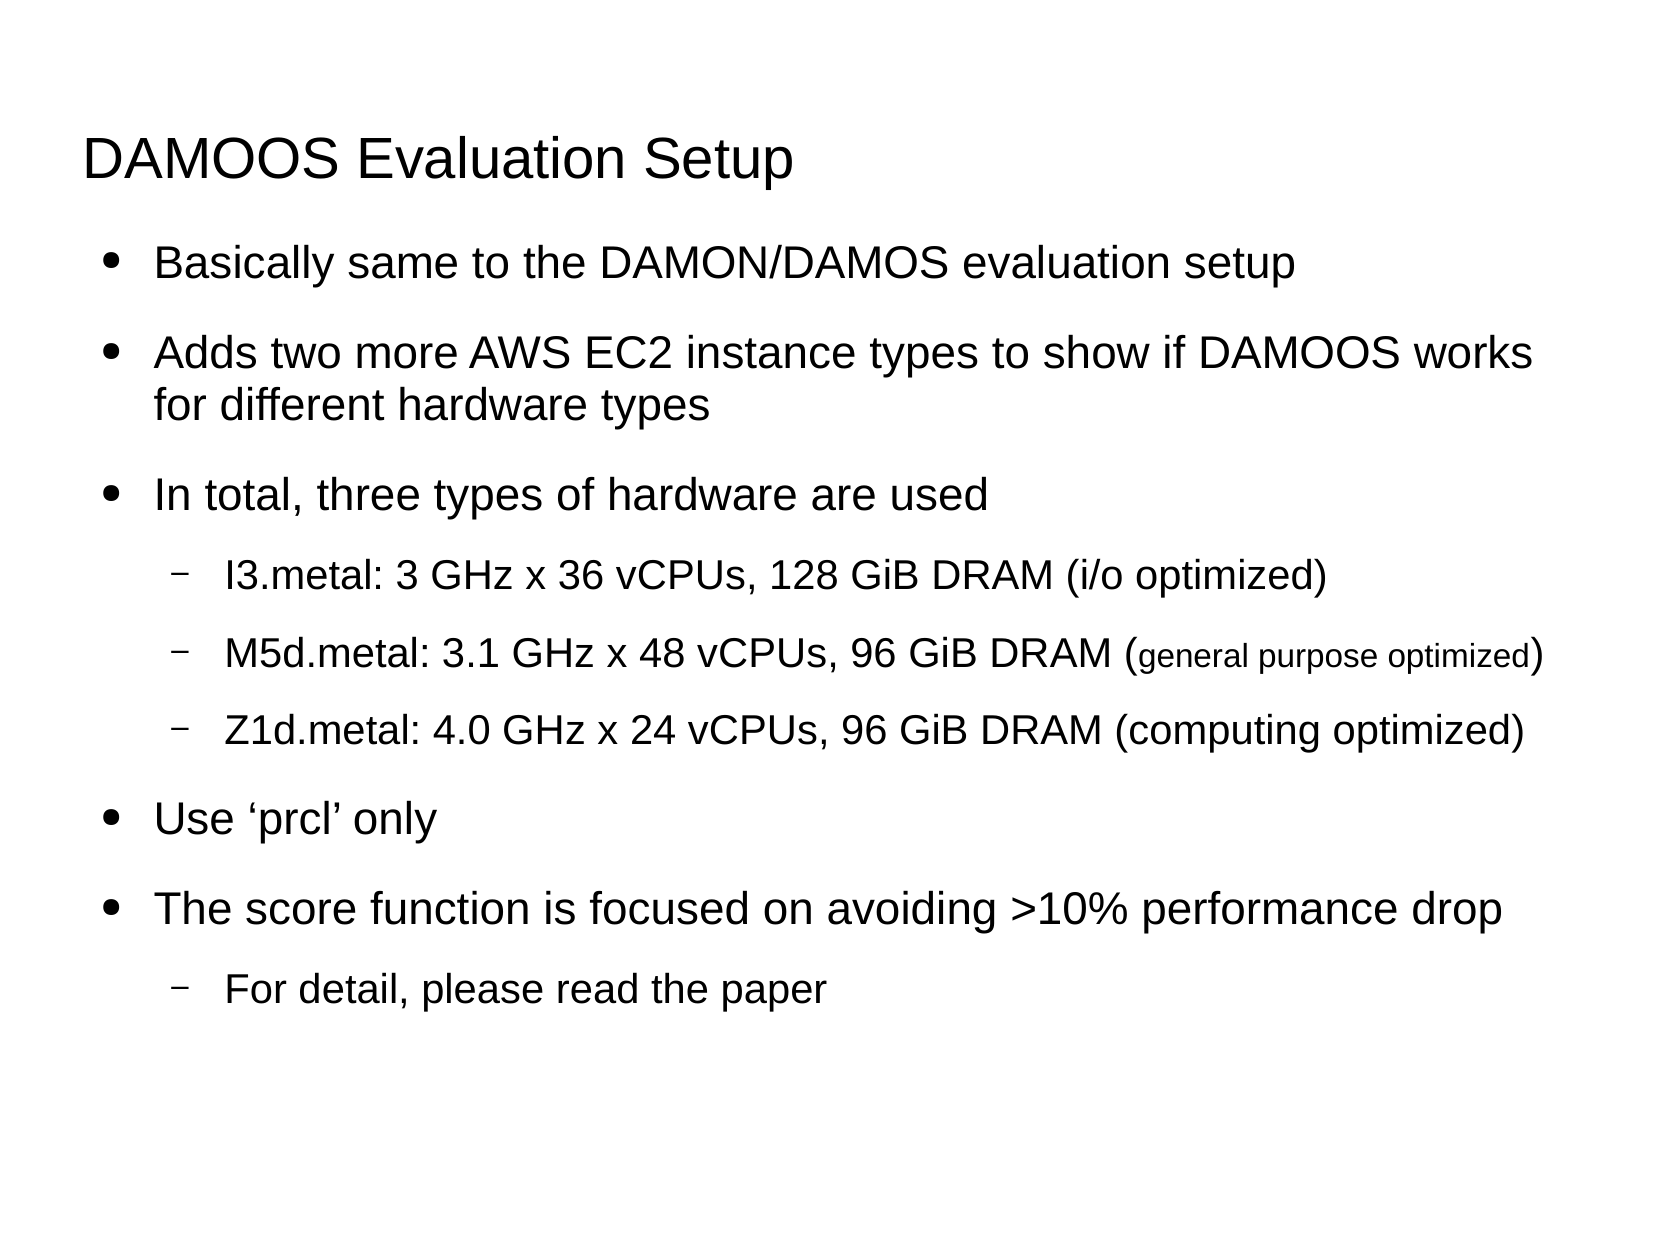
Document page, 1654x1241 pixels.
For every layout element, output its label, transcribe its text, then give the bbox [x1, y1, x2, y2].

list Basically same to the DAMON/DAMOS evaluation setup Adds two more AWS EC2 instance types to show if DAMOOS works for different hardware types In total, three types of hardware are used I3.metal: 3 GHz x 36 vCPUs, 128 GiB DRAM (i/o optimized) M5d.metal: 3.1 GHz x 48 vCPUs, 96 GiB DRAM (general purpose optimized) Z1d.metal: 4.0 GHz x 24 vCPUs, 96 GiB DRAM (computing optimized) Use ‘prcl’ only The score function is focused on avoiding >10% performance drop For detail, please read the paper [82, 236, 1571, 1111]
title DAMOOS Evaluation Setup [82, 108, 1571, 210]
